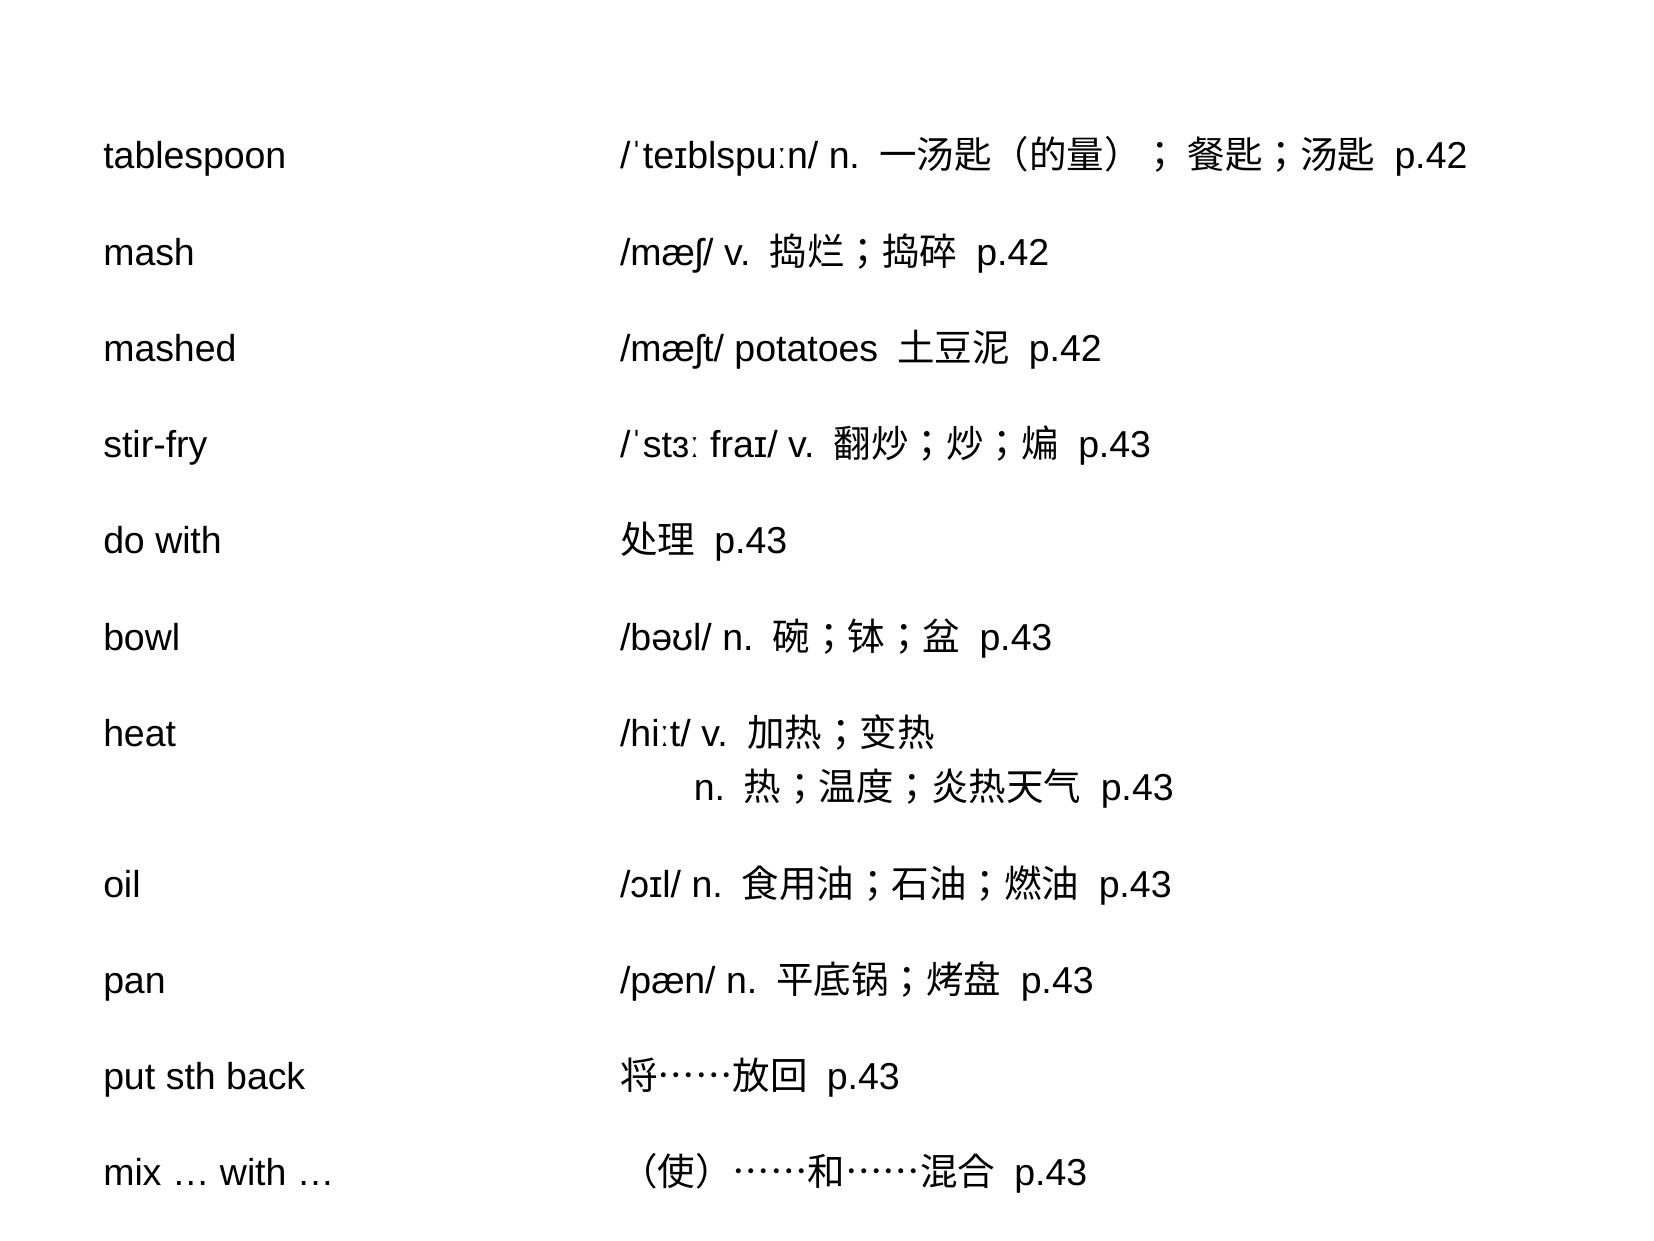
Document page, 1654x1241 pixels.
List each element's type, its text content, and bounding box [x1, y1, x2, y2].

text_box tablespoon /ˈteɪblspuːn/ n. 一汤匙（的量）； 餐匙；汤匙 p.42 mash /mæʃ/ v. 捣烂；捣碎 p.42 mashed /mæʃt/ potatoes 土豆泥 p.42 stir-fry /ˈstɜː fraɪ/ v. 翻炒；炒；煸 p.43 do with 处理 p.43 bowl /bəʊl/ n. 碗；钵；盆 p.43 heat /hiːt/ v. 加热；变热 n. 热；温度；炎热天气 p.43 oil /ɔɪl/ n. 食用油；石油；燃油 p.43 pan /pæn/ n. 平底锅；烤盘 p.43 put sth back 将……放回 p.43 mix … with … （使）……和……混合 p.43 [88, 118, 1536, 1123]
